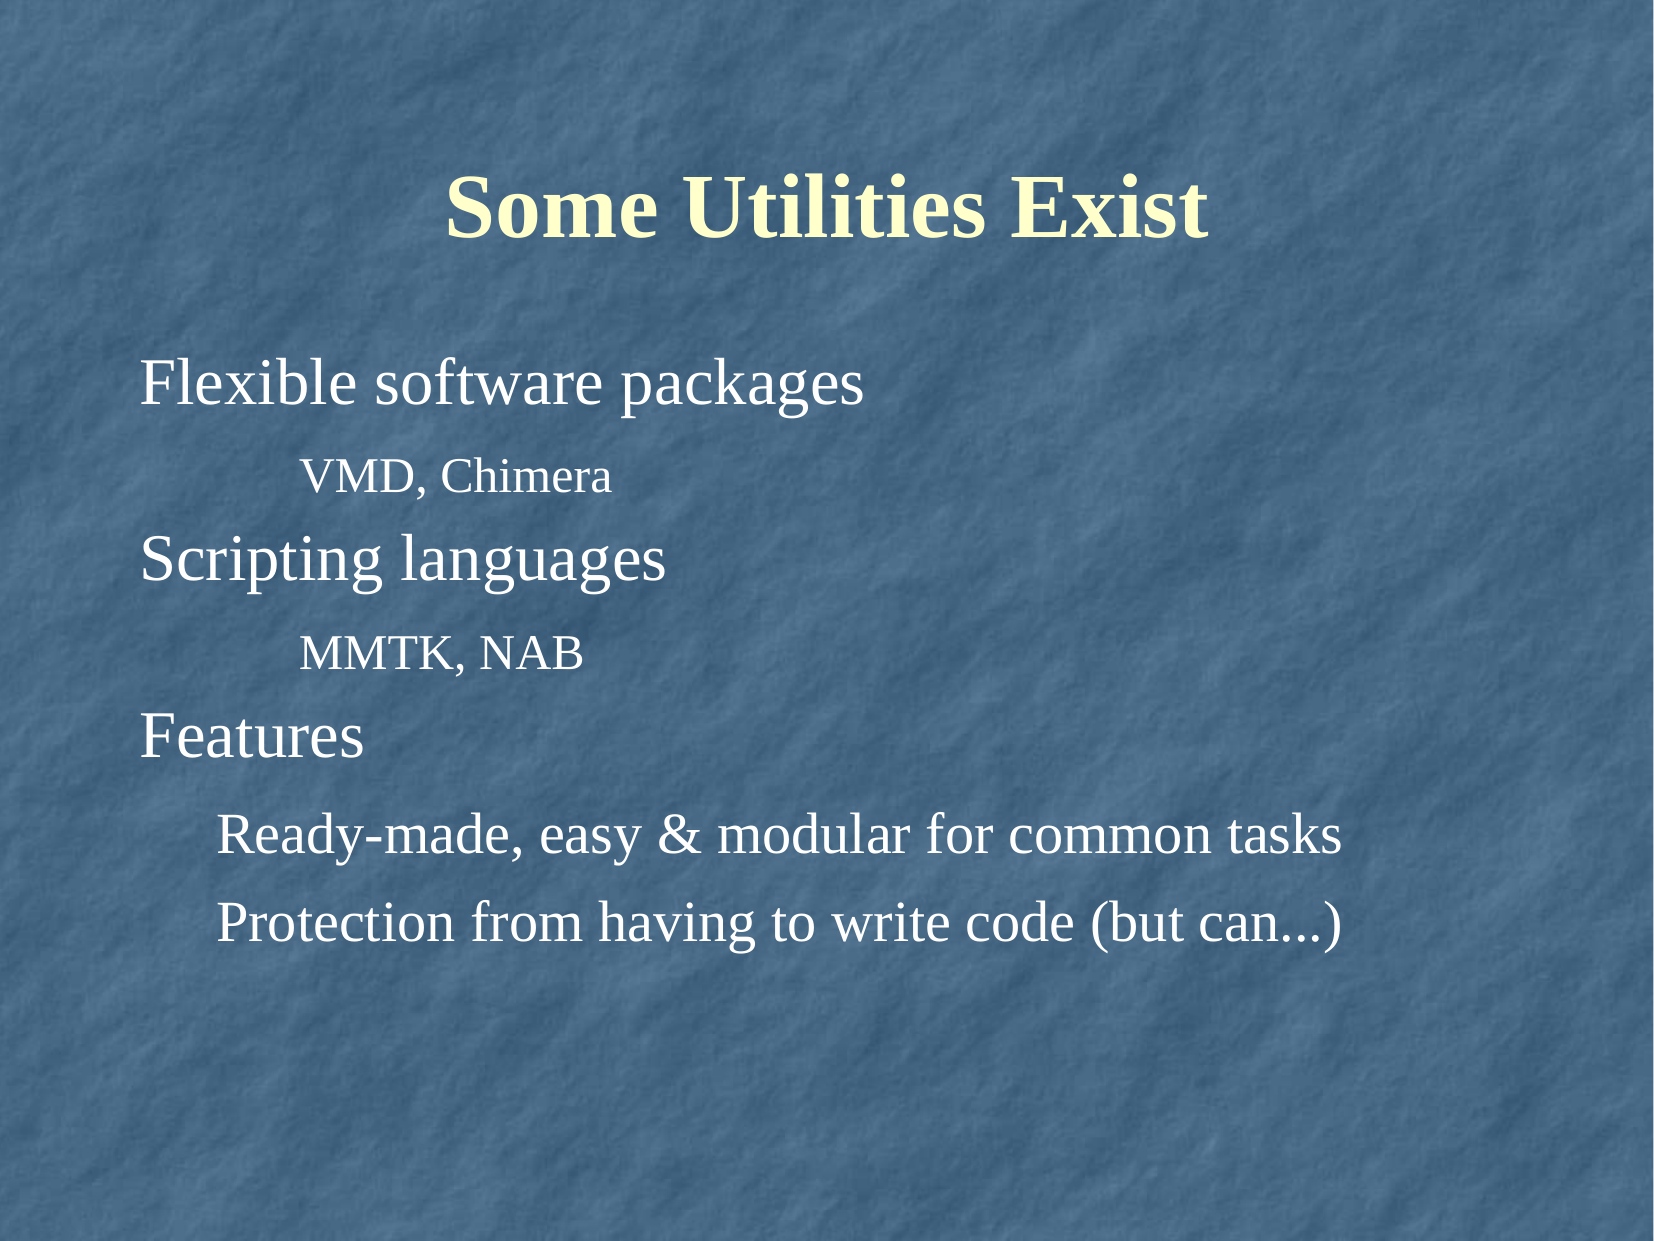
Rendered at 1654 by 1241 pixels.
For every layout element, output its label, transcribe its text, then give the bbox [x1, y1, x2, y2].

picture [0, 0, 1654, 1241]
list Flexible software packages VMD, Chimera Scripting languages MMTK, NAB Features Ready-made, easy & modular for common tasks Protection from having to write code (but can...) [121, 344, 1534, 1127]
title Some Utilities Exist [121, 102, 1534, 311]
